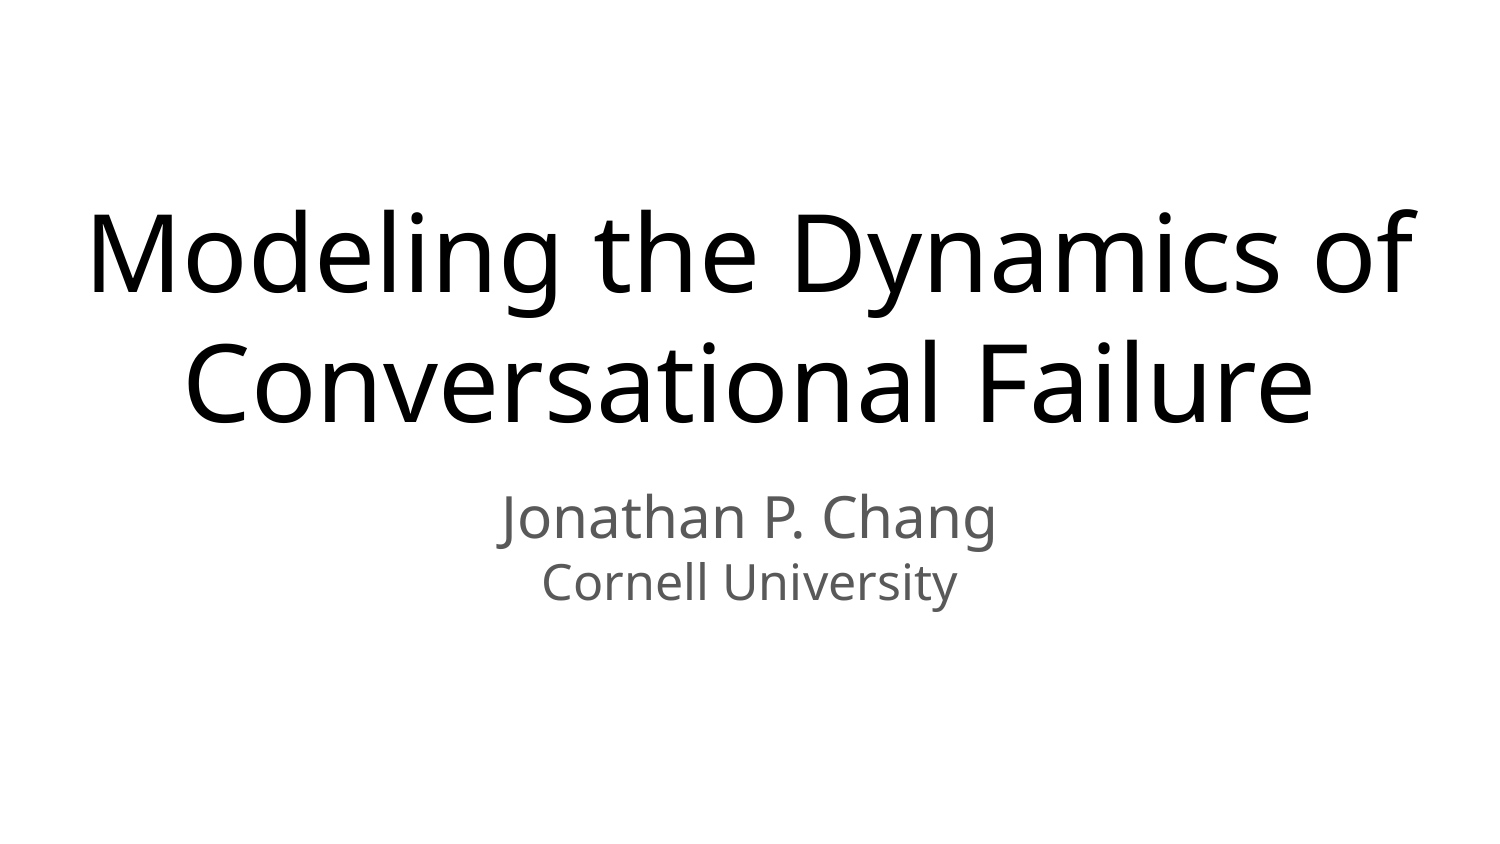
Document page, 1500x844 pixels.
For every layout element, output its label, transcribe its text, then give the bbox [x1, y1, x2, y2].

title Modeling the Dynamics of Conversational Failure [51, 122, 1449, 459]
subtitle Jonathan P. Chang Cornell University [51, 464, 1449, 595]
